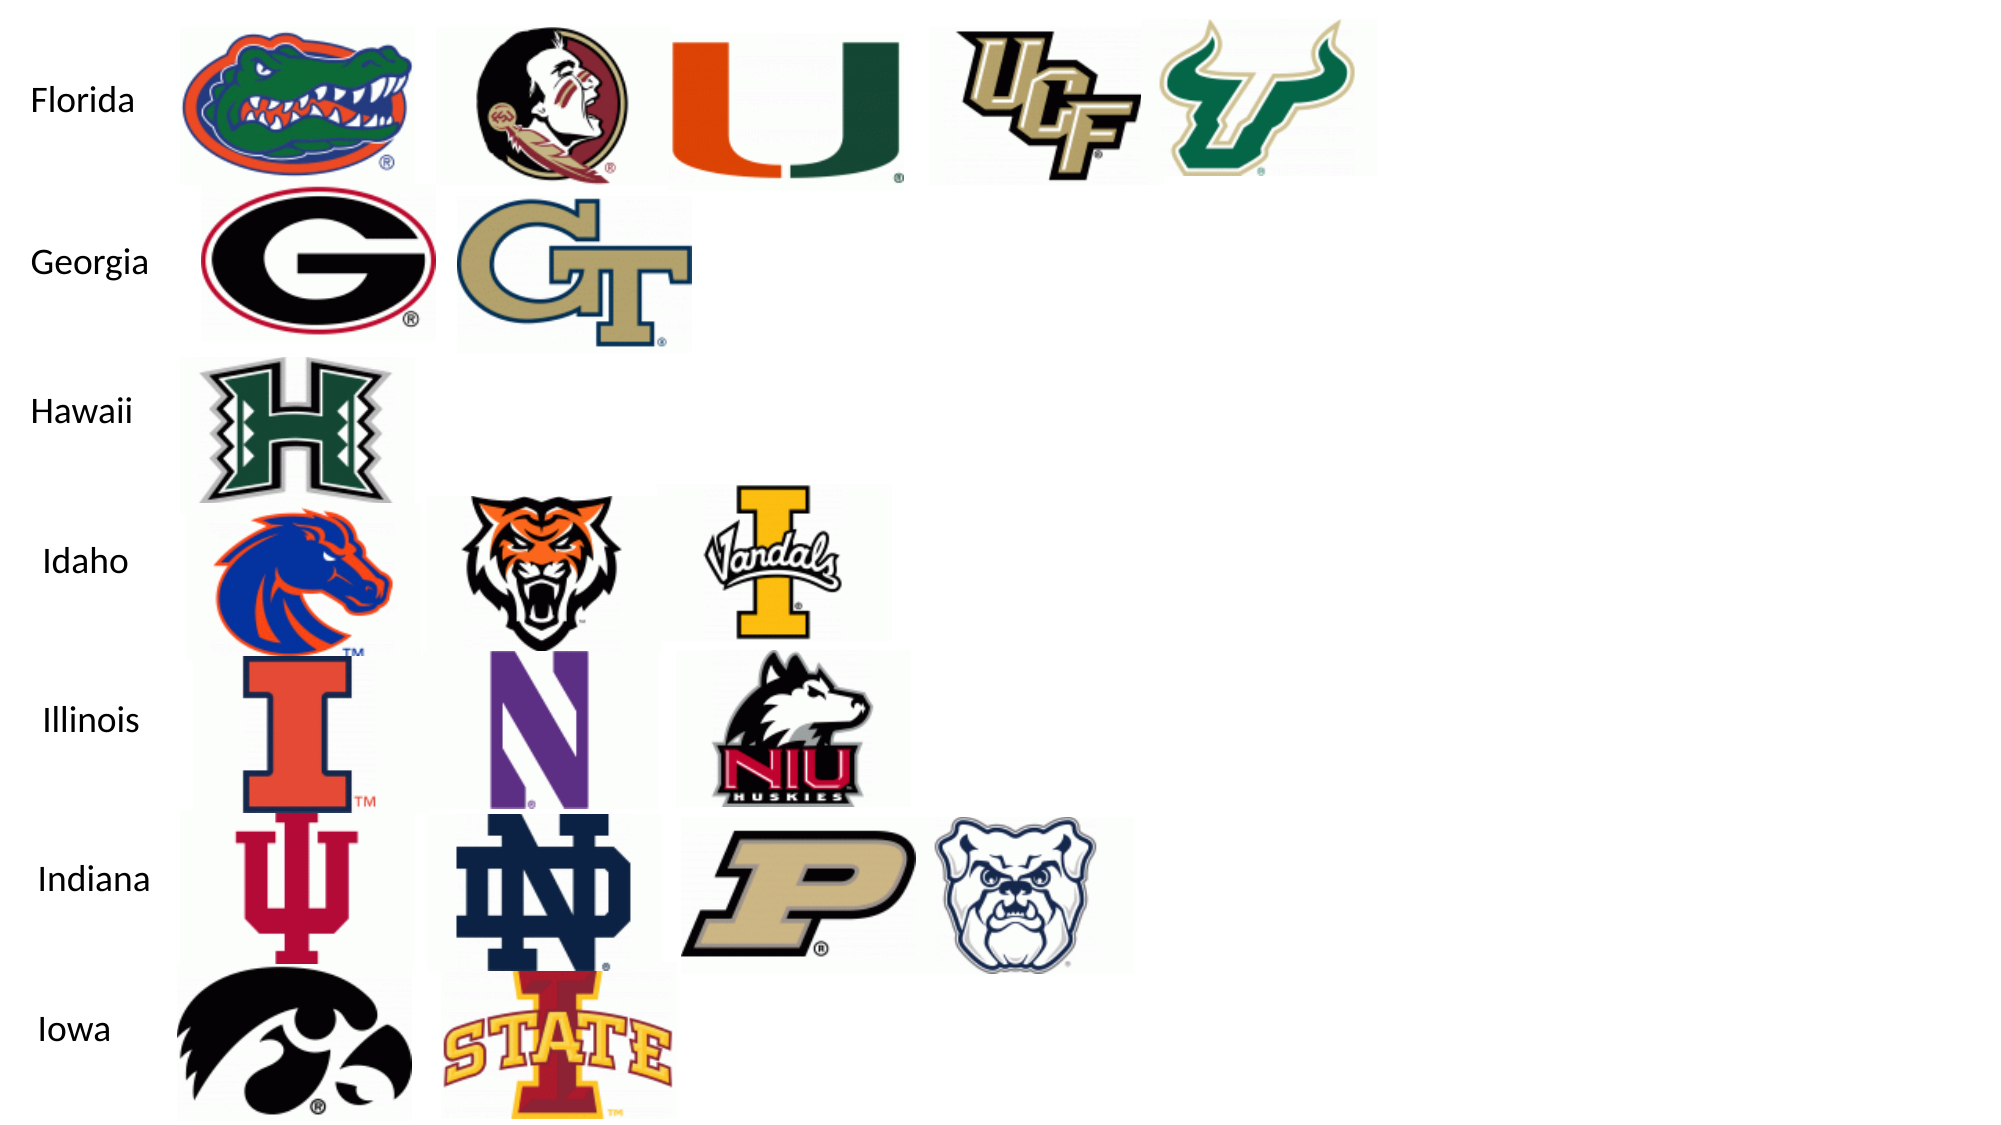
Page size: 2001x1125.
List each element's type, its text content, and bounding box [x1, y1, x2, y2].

picture [681, 817, 1134, 974]
text_box Iowa [22, 996, 177, 1057]
text_box Illinois [27, 687, 193, 748]
picture [180, 27, 904, 341]
picture [457, 196, 692, 353]
text_box Indiana [22, 846, 180, 907]
picture [676, 650, 911, 807]
text_box Georgia [15, 229, 201, 290]
text_box Hawaii [15, 378, 180, 439]
picture [929, 19, 1377, 185]
text_box Florida [15, 67, 180, 128]
picture [177, 357, 892, 1121]
text_box Idaho [27, 528, 185, 589]
picture [427, 814, 677, 1119]
